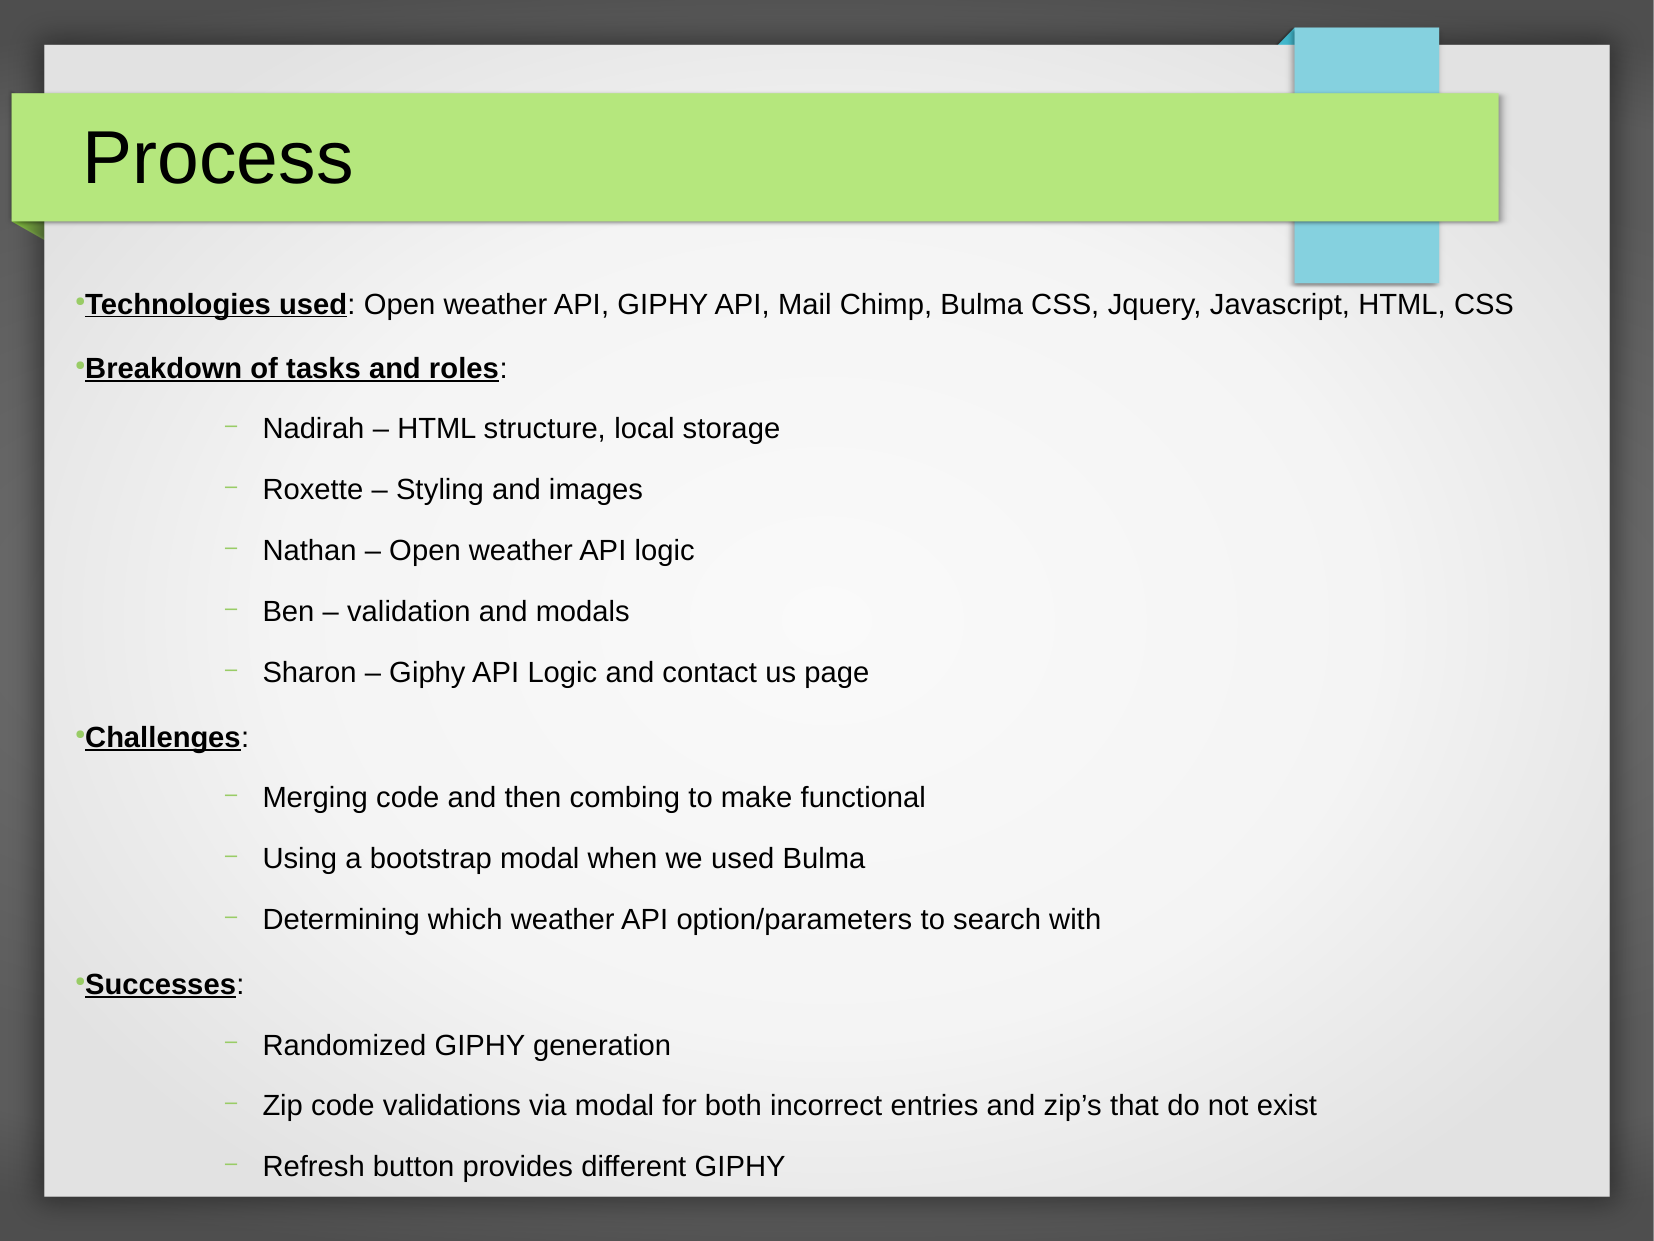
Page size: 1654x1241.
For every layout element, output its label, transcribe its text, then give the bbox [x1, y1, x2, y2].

list Technologies used: Open weather API, GIPHY API, Mail Chimp, Bulma CSS, Jquery, Javascript, HTML, CSS Breakdown of tasks and roles: Nadirah – HTML structure, local storage Roxette – Styling and images Nathan – Open weather API logic Ben – validation and modals Sharon – Giphy API Logic and contact us page Challenges: Merging code and then combing to make functional Using a bootstrap modal when we used Bulma Determining which weather API option/parameters to search with Successes: Randomized GIPHY generation Zip code validations via modal for both incorrect entries and zip’s that do not exist Refresh button provides different GIPHY [75, 285, 1561, 1196]
title Process [82, 94, 1264, 213]
picture [0, 0, 1654, 1241]
